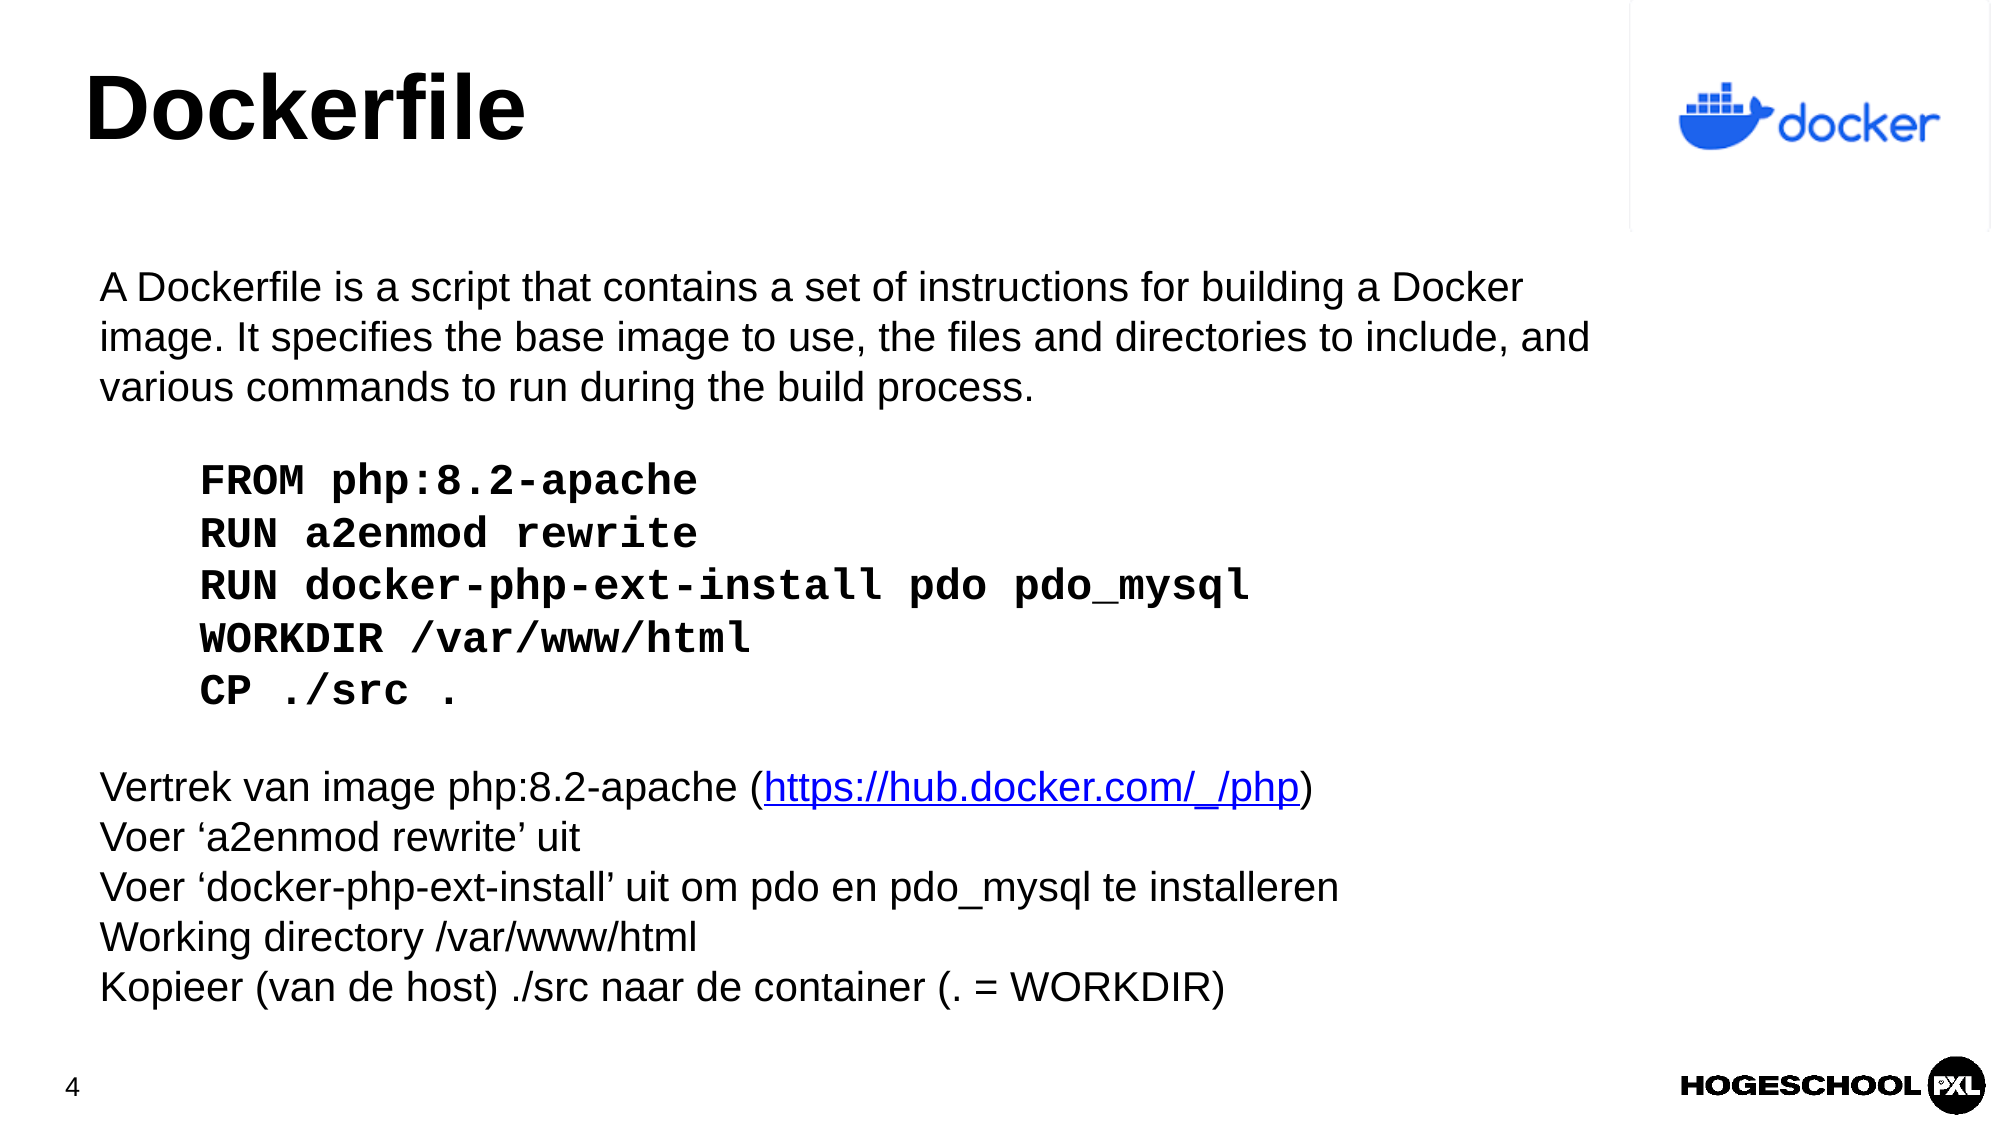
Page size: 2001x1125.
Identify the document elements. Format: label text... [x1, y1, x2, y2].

picture [1675, 1050, 1991, 1120]
picture [1629, 0, 1991, 232]
title Dockerfile [84, 47, 1629, 209]
text_box A Dockerfile is a script that contains a set of instructions for building a Docker image. It specifies the base image to use, the files and directories to include, and various commands to run during the build process. Vertrek van image php:8.2-apache (https://hub.docker.com/_/php) Voer ‘a2enmod rewrite’ uit Voer ‘docker-php-ext-install’ uit om pdo en pdo_mysql te installeren Working directory /var/www/html Kopieer (van de host) ./src naar de container (. = WORKDIR) [84, 244, 1668, 968]
text_box FROM php:8.2-apache RUN a2enmod rewrite RUN docker-php-ext-install pdo pdo_mysql WORKDIR /var/www/html CP ./src . [184, 436, 1633, 851]
slide_number <number> [21, 1054, 95, 1105]
